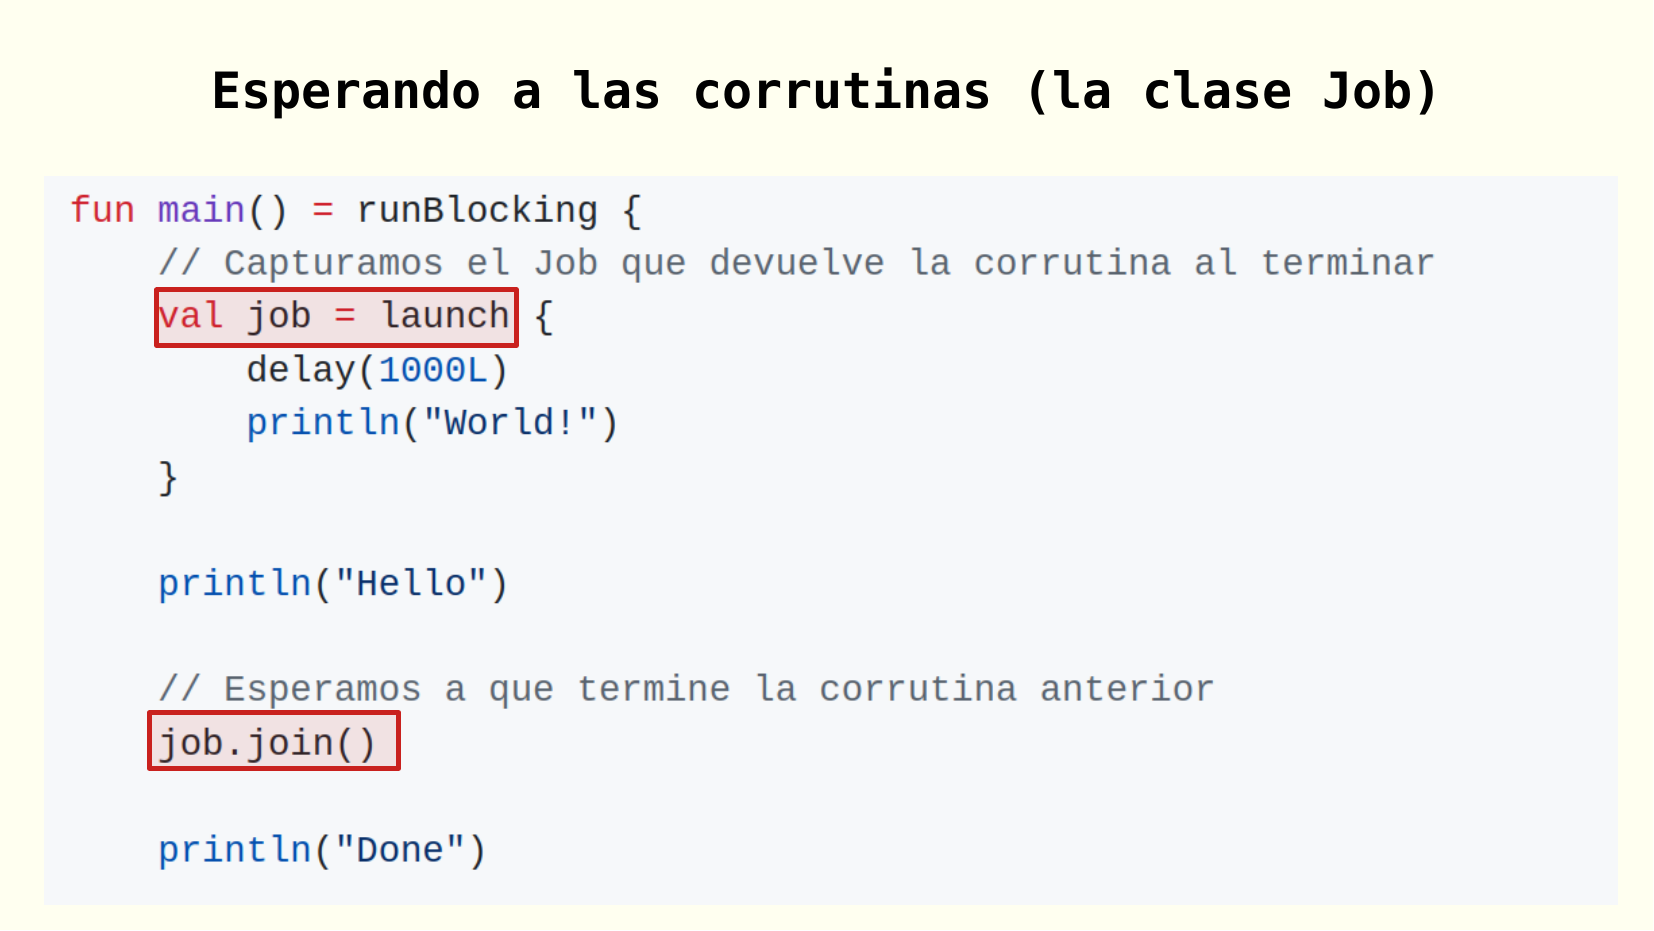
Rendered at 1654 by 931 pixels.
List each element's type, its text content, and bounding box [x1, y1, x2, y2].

title Esperando a las corrutinas (la clase Job) [82, 13, 1571, 169]
picture [44, 176, 1618, 905]
text_box [156, 289, 517, 346]
text_box [149, 712, 399, 769]
